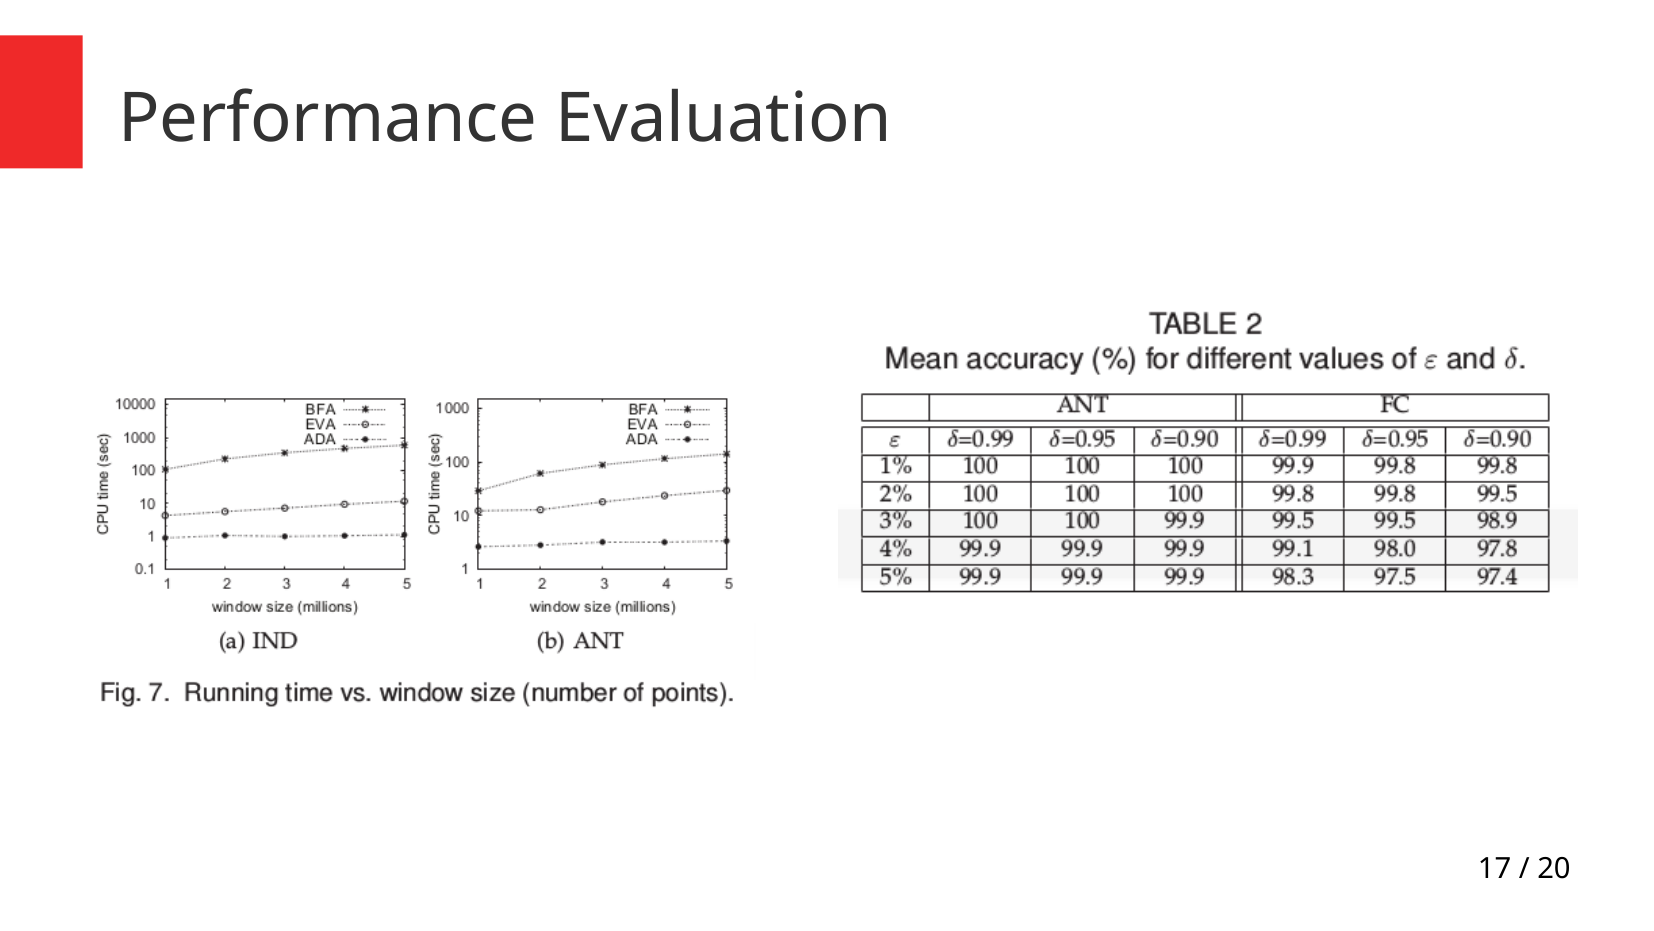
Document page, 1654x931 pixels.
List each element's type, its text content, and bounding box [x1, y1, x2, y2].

picture [77, 366, 756, 739]
title Performance Evaluation [118, 37, 1571, 193]
picture [838, 270, 1578, 638]
